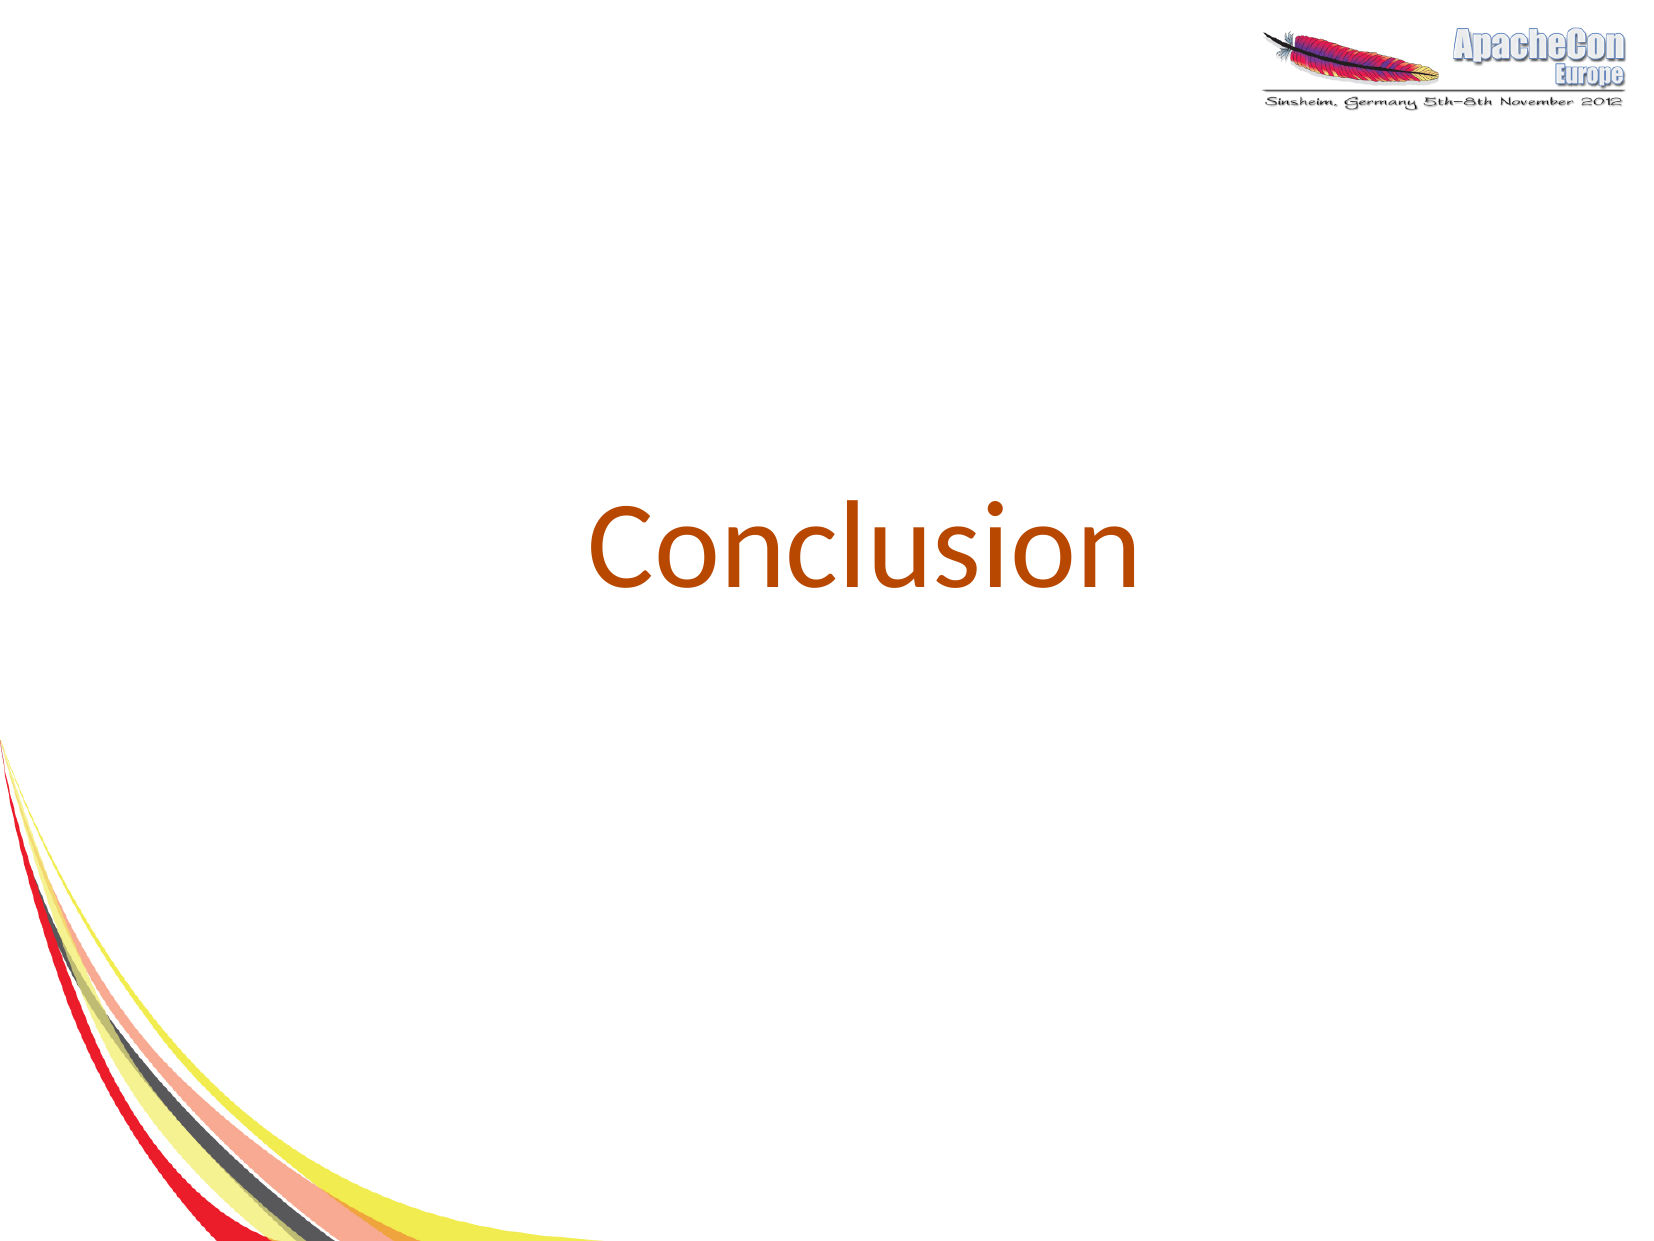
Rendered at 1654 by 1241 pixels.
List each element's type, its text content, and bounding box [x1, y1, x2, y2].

picture [0, 0, 1654, 1241]
title Conclusion [291, 480, 1381, 633]
